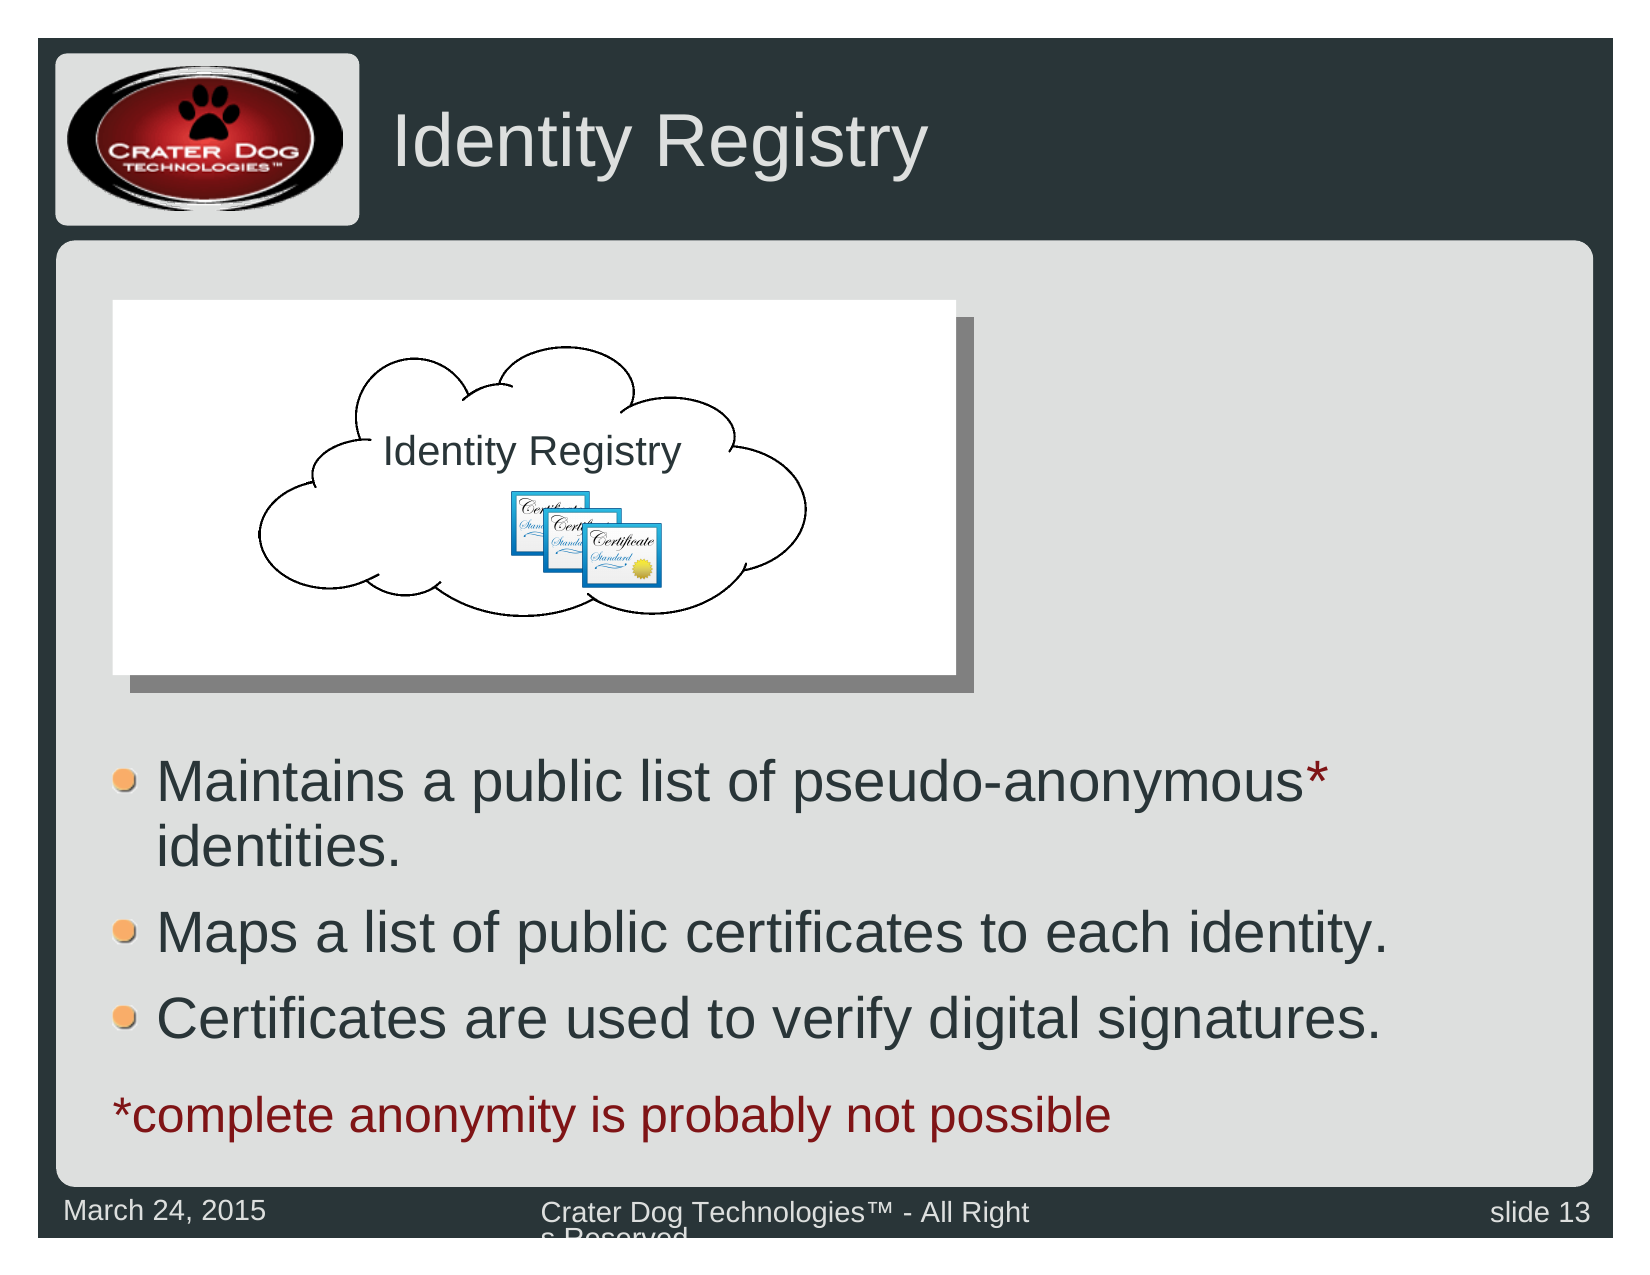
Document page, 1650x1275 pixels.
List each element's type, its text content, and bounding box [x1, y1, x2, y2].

title Identity Registry [391, 55, 1572, 224]
list Maintains a public list of pseudo-anonymous* identities. Maps a list of public certificates to each identity. Certificates are used to verify digital signatures. [77, 748, 1557, 1106]
picture [67, 66, 343, 211]
text_box [112, 299, 957, 676]
text_box *complete anonymity is probably not possible [112, 1087, 1113, 1144]
picture [258, 345, 807, 619]
